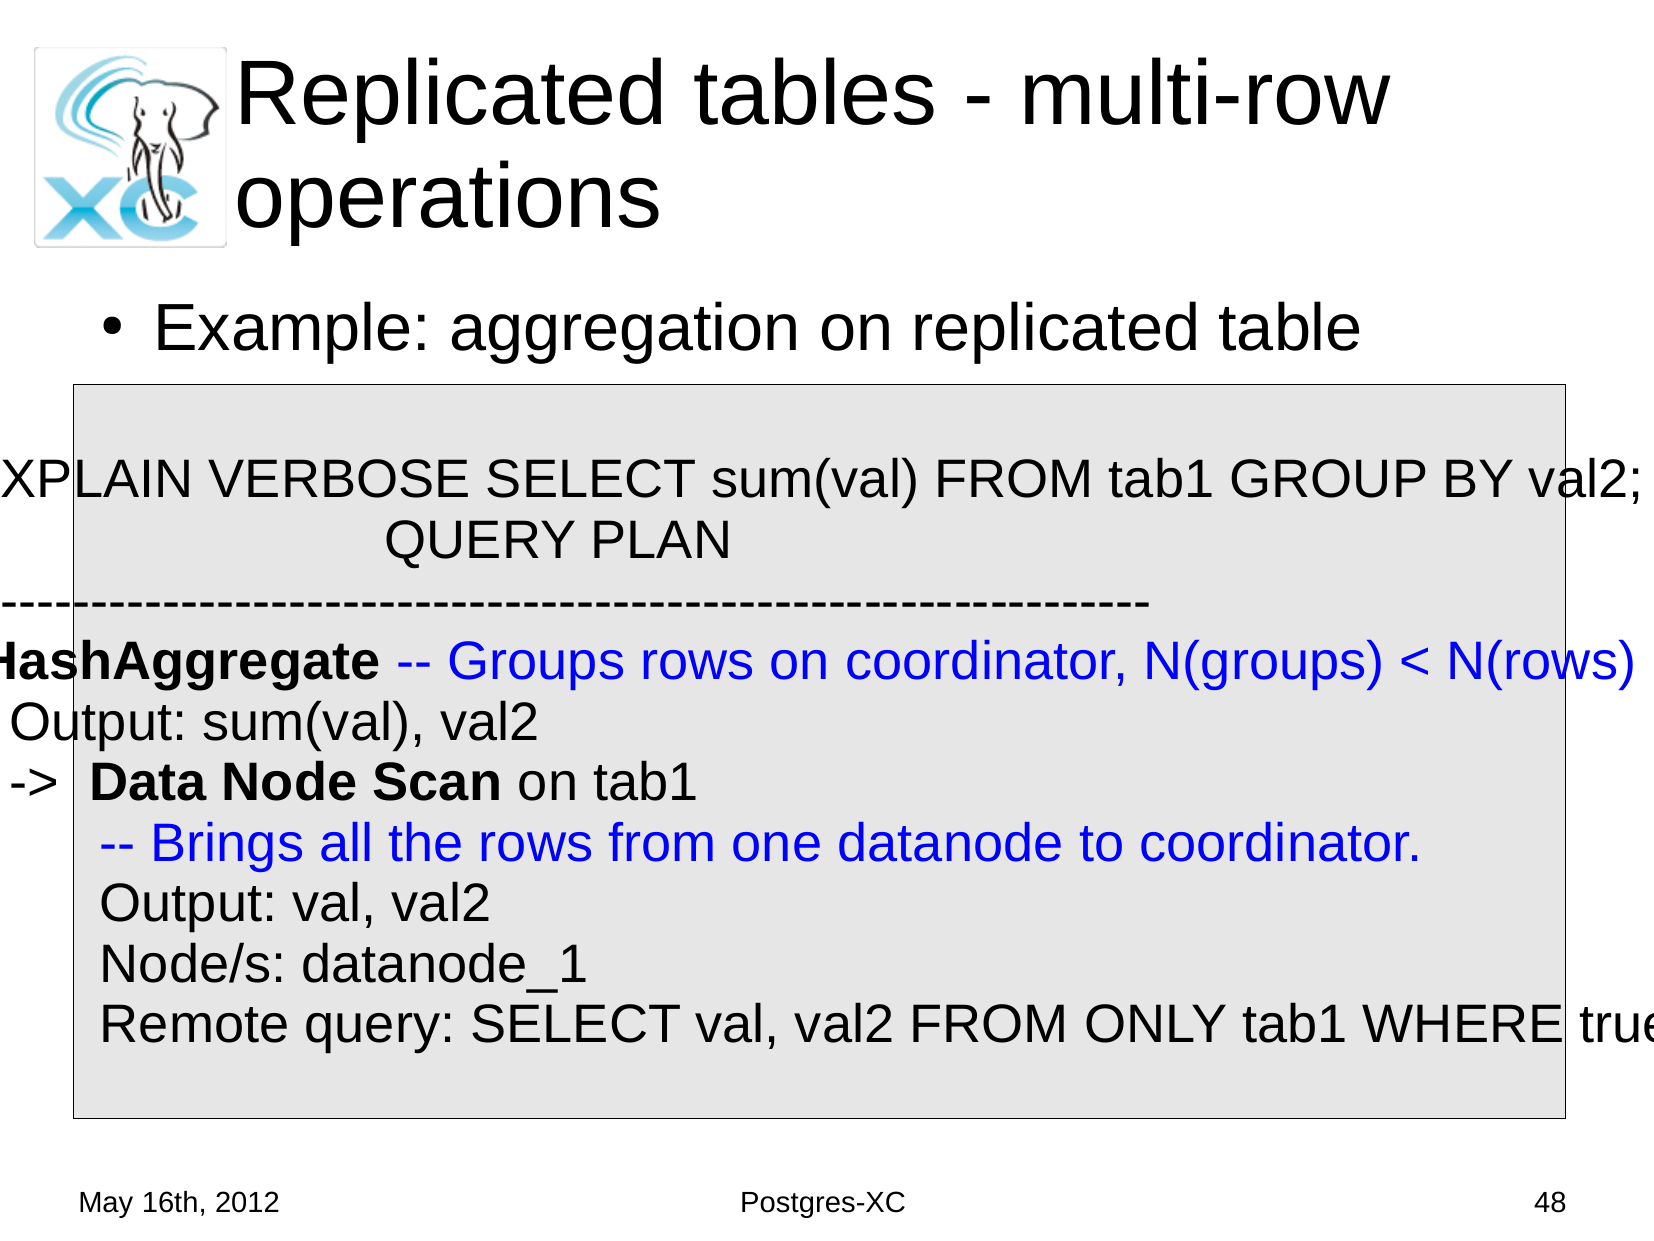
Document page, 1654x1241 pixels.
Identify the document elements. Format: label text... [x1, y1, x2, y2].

text_box EXPLAIN VERBOSE SELECT sum(val) FROM tab1 GROUP BY val2; QUERY PLAN ------------------------------------------------------------------ HashAggregate -- Groups rows on coordinator, N(groups) < N(rows) Output: sum(val), val2 -> Data Node Scan on tab1 -- Brings all the rows from one datanode to coordinator. Output: val, val2 Node/s: datanode_1 Remote query: SELECT val, val2 FROM ONLY tab1 WHERE true [73, 384, 1566, 1119]
title Replicated tables - multi-row operations [234, 41, 1599, 247]
picture [34, 47, 227, 248]
list Example: aggregation on replicated table [82, 290, 1571, 382]
